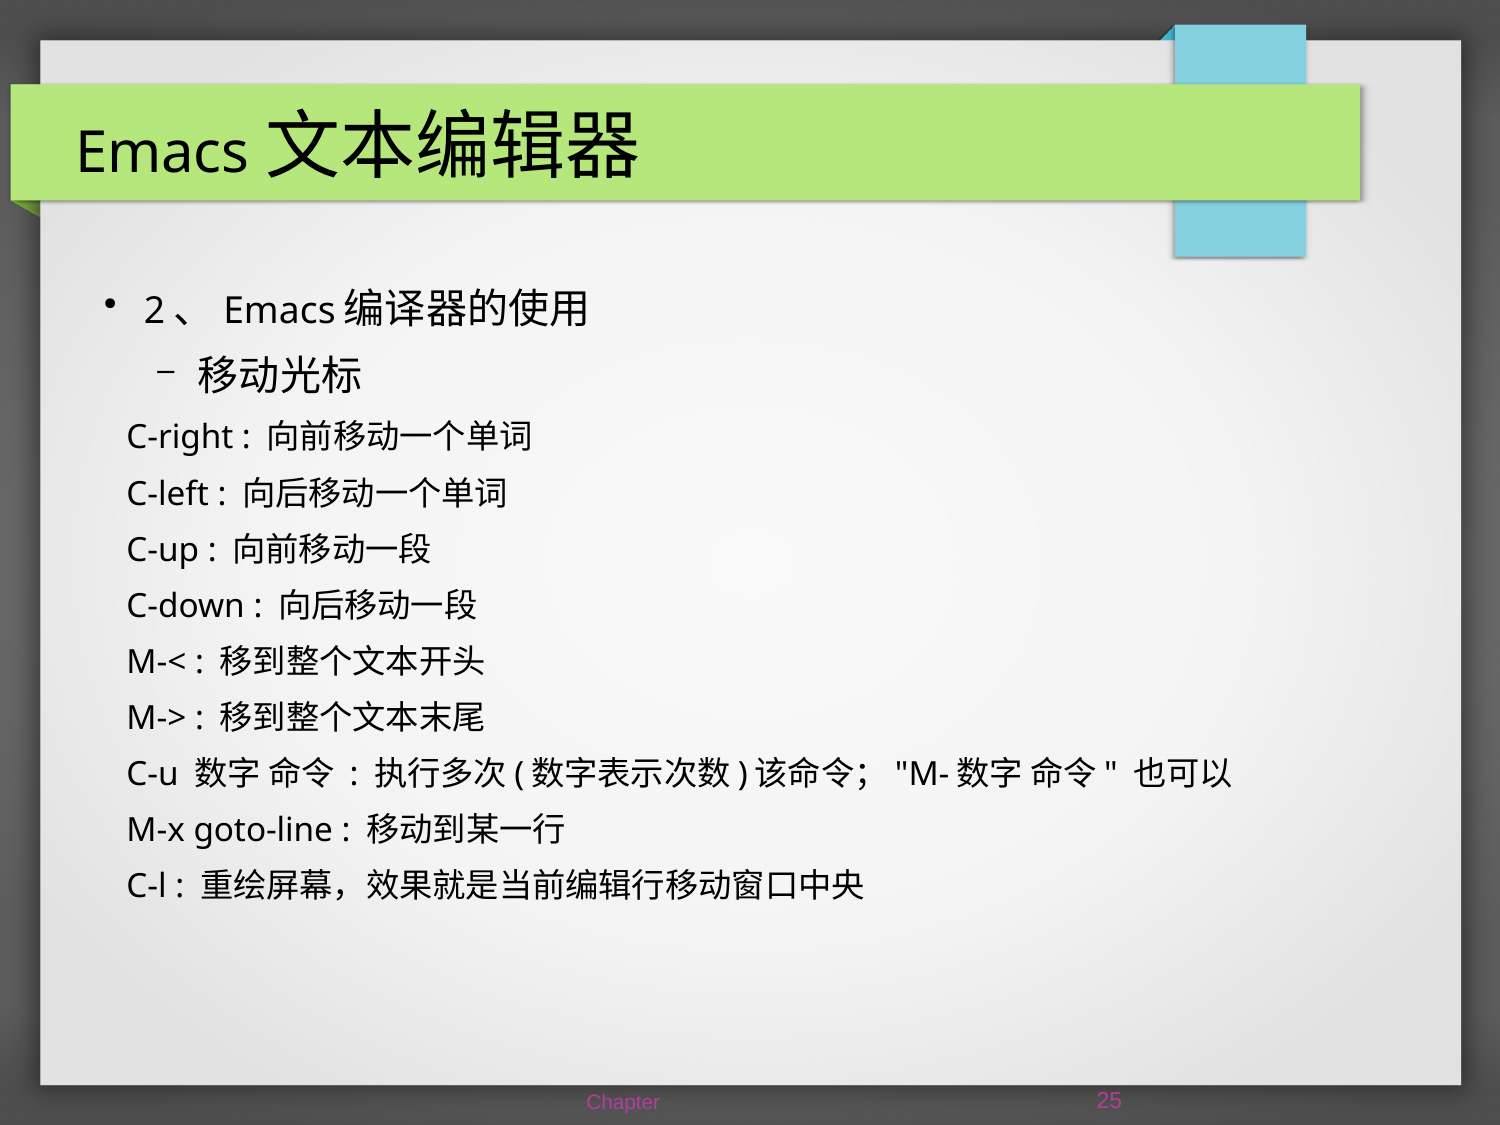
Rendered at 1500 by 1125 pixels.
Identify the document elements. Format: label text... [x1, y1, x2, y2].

list 2、Emacs编译器的使用 移动光标 C-right : 向前移动一个单词 C-left : 向后移动一个单词 C-up : 向前移动一段 C-down : 向后移动一段 M-< : 移到整个文本开头 M-> : 移到整个文本末尾 C-u 数字 命令 : 执行多次(数字表示次数)该命令；"M-数字 命令" 也可以 M-x goto-line : 移动到某一行 C-l : 重绘屏幕，效果就是当前编辑行移动窗口中央 [75, 267, 1426, 921]
text_box <number> [1025, 1075, 1123, 1114]
title Emacs文本编辑器 [75, 85, 1147, 193]
text_box Chapter [75, 1075, 676, 1114]
picture [0, 0, 1500, 1125]
